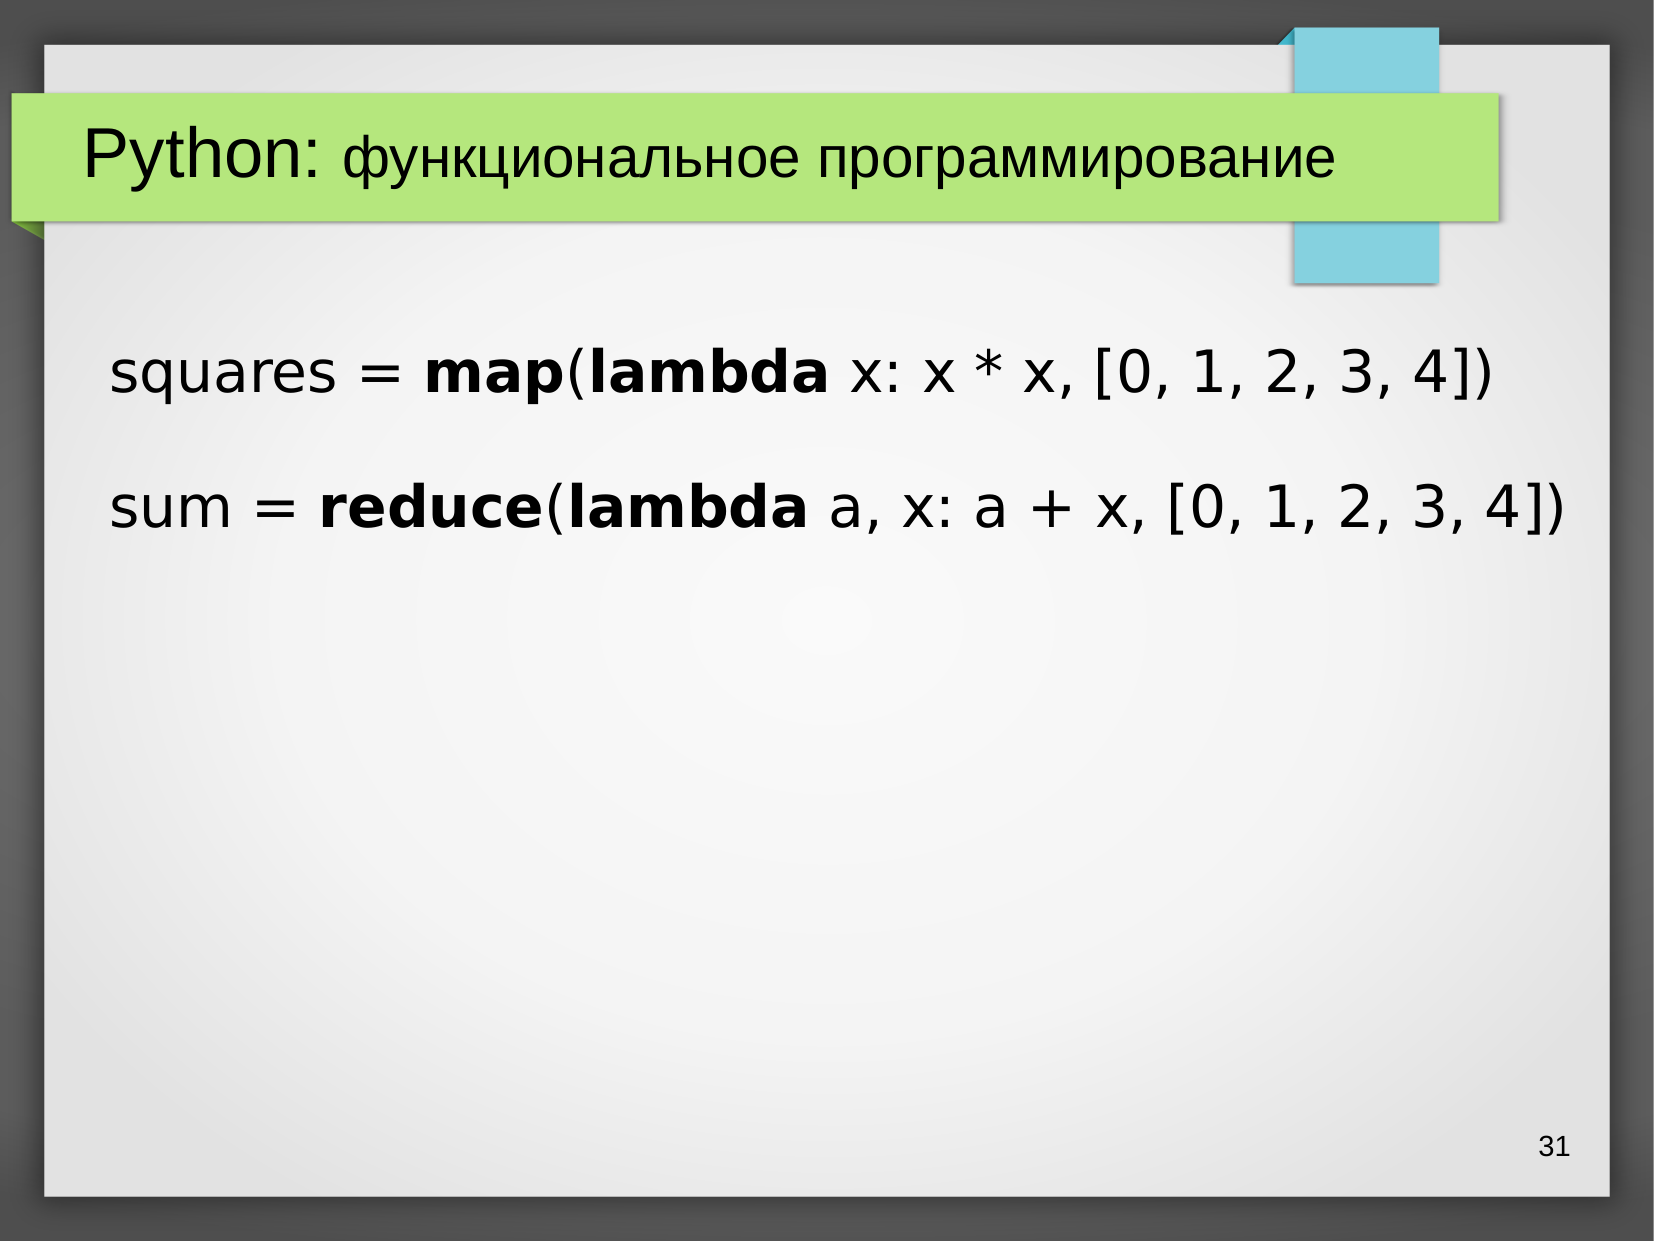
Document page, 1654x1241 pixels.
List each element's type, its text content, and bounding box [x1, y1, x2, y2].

picture [0, 0, 1654, 1241]
text_box squares = map(lambda x: x * x, [0, 1, 2, 3, 4]) sum = reduce(lambda a, x: a + x, [0, 1, 2, 3, 4]) [94, 330, 1595, 827]
title Python: функциональное программирование [82, 49, 1571, 257]
